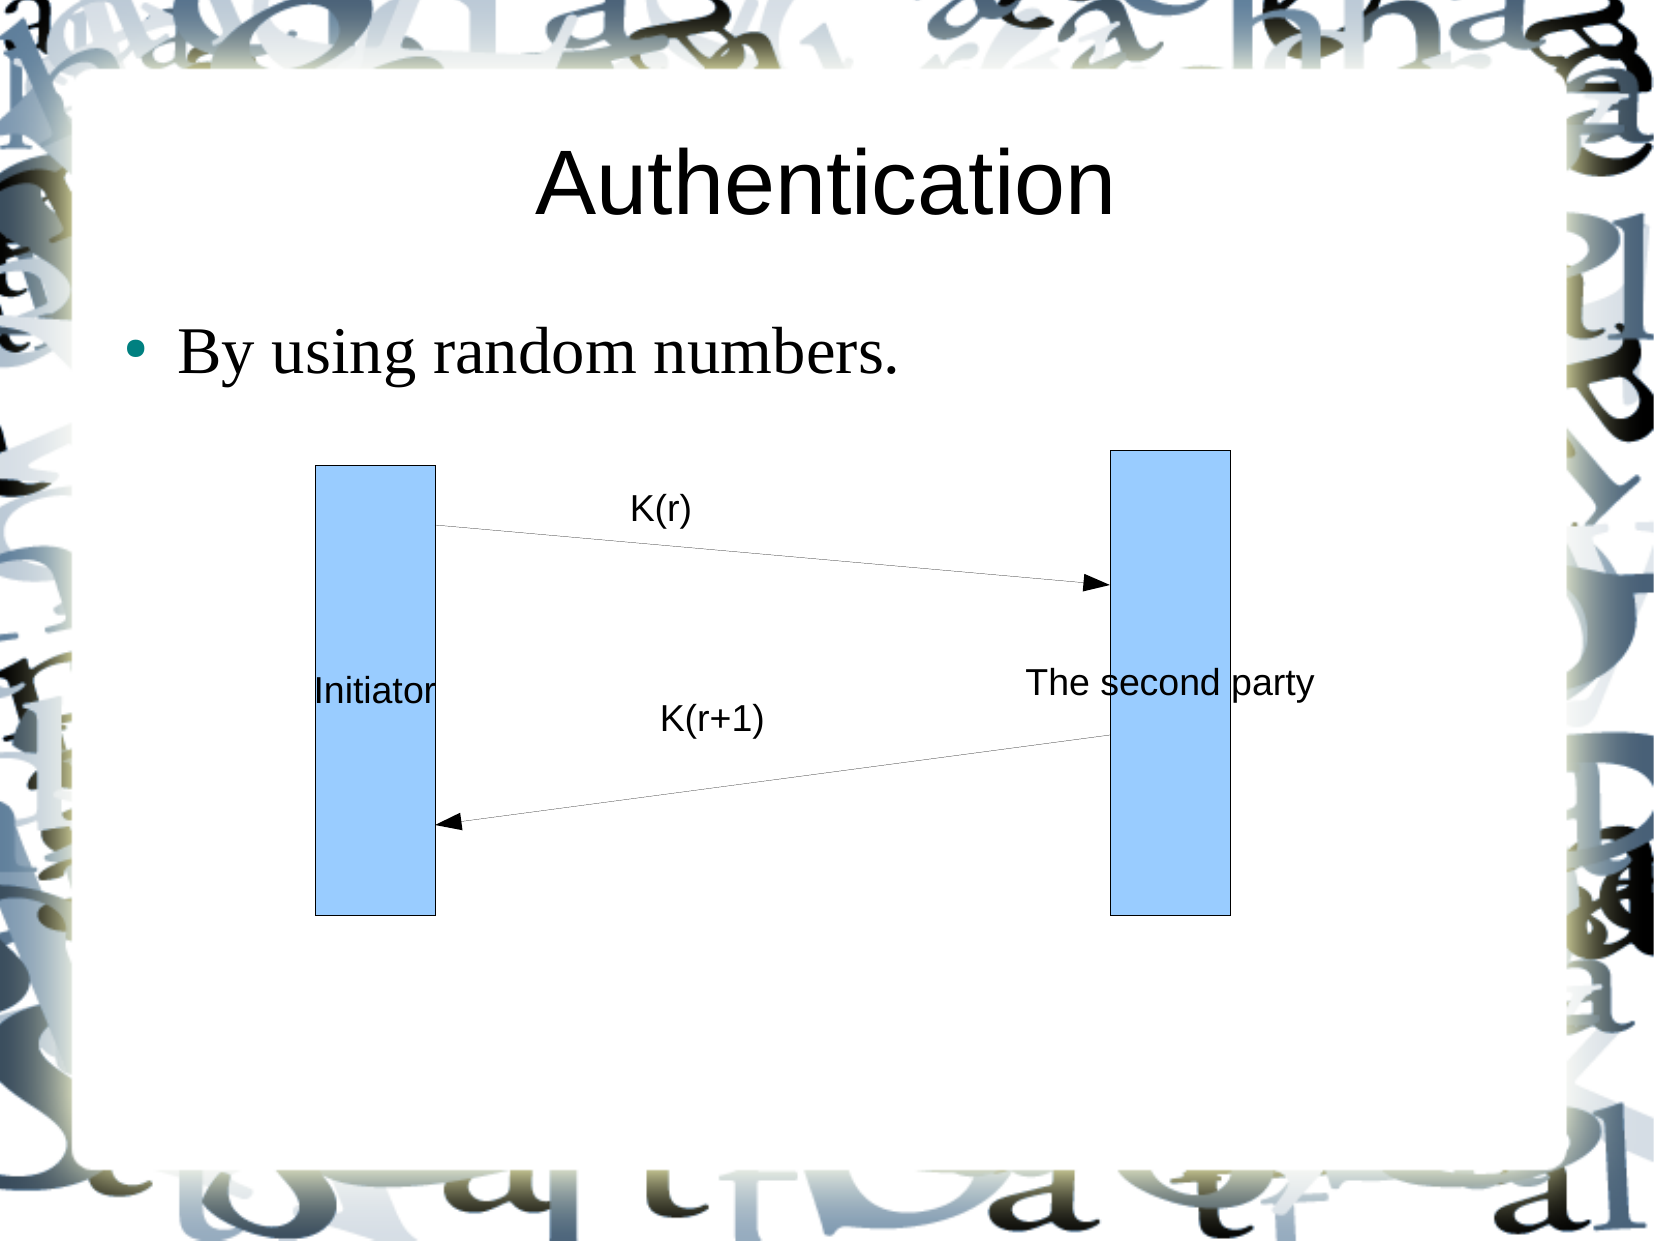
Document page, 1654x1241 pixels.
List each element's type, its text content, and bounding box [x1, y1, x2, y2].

text_box K(r) [615, 480, 946, 537]
title Authentication [82, 78, 1571, 287]
list By using random numbers. [106, 313, 1530, 1028]
text_box K(r+1) [645, 690, 901, 747]
text_box The second party [1110, 450, 1231, 916]
picture [0, 0, 1654, 1241]
text_box Initiator [315, 465, 436, 916]
